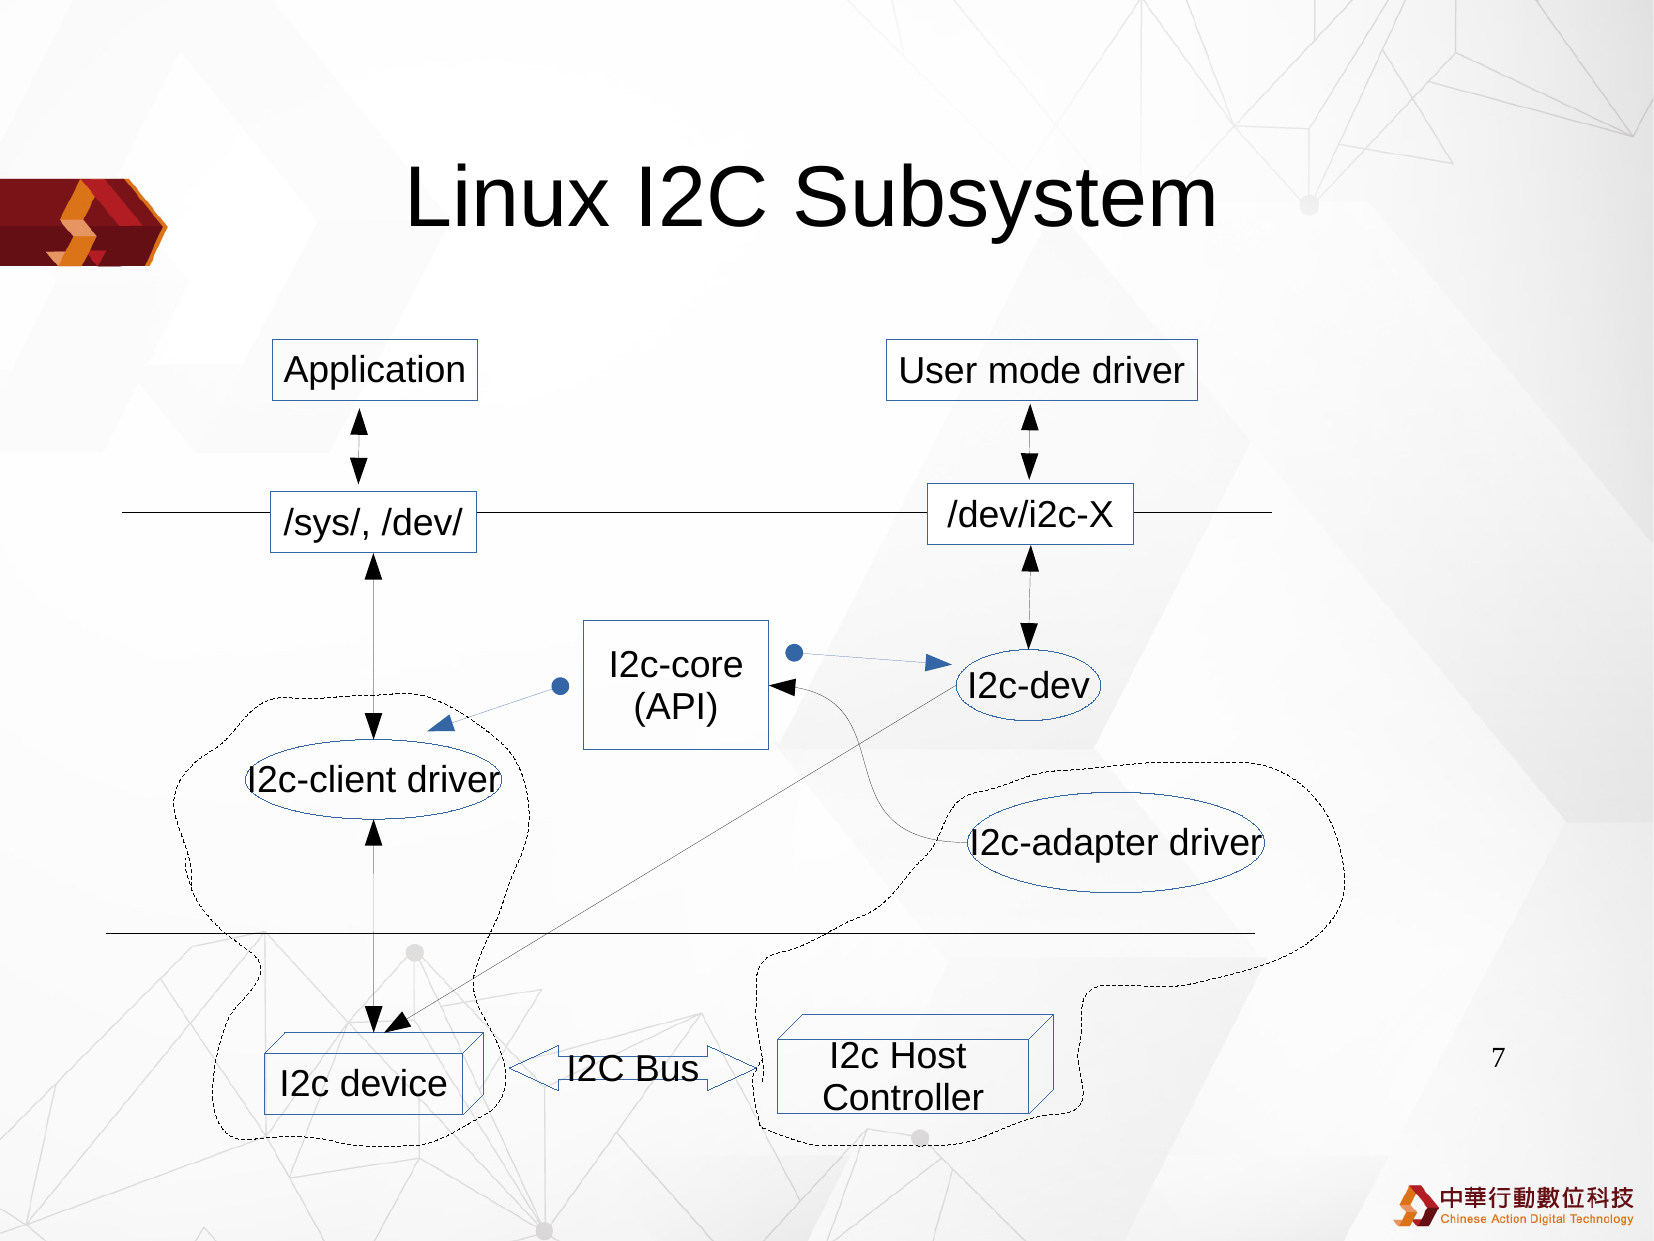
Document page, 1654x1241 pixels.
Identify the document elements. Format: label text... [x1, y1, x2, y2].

text_box I2c-core (API) [583, 620, 769, 750]
title [118, 112, 1506, 281]
text_box I2C Bus [651, 1045, 757, 1091]
text_box I2C Bus [509, 1045, 569, 1091]
text_box I2C Bus [573, 1056, 591, 1080]
text_box I2c-dev [956, 649, 1101, 721]
text_box I2c Host Controller [777, 1040, 1028, 1114]
text_box /dev/i2c-X [927, 483, 1134, 545]
text_box I2C Bus [582, 1056, 604, 1080]
text_box User mode driver [886, 339, 1198, 401]
text_box I2c-adapter driver [967, 792, 1265, 893]
picture [0, 0, 1654, 1241]
text_box /sys/, /dev/ [270, 491, 477, 553]
text_box I2c-client driver [251, 739, 502, 820]
text_box Application [272, 339, 478, 401]
text_box I2C Bus [602, 1056, 637, 1080]
text_box I2c device [264, 1054, 462, 1115]
